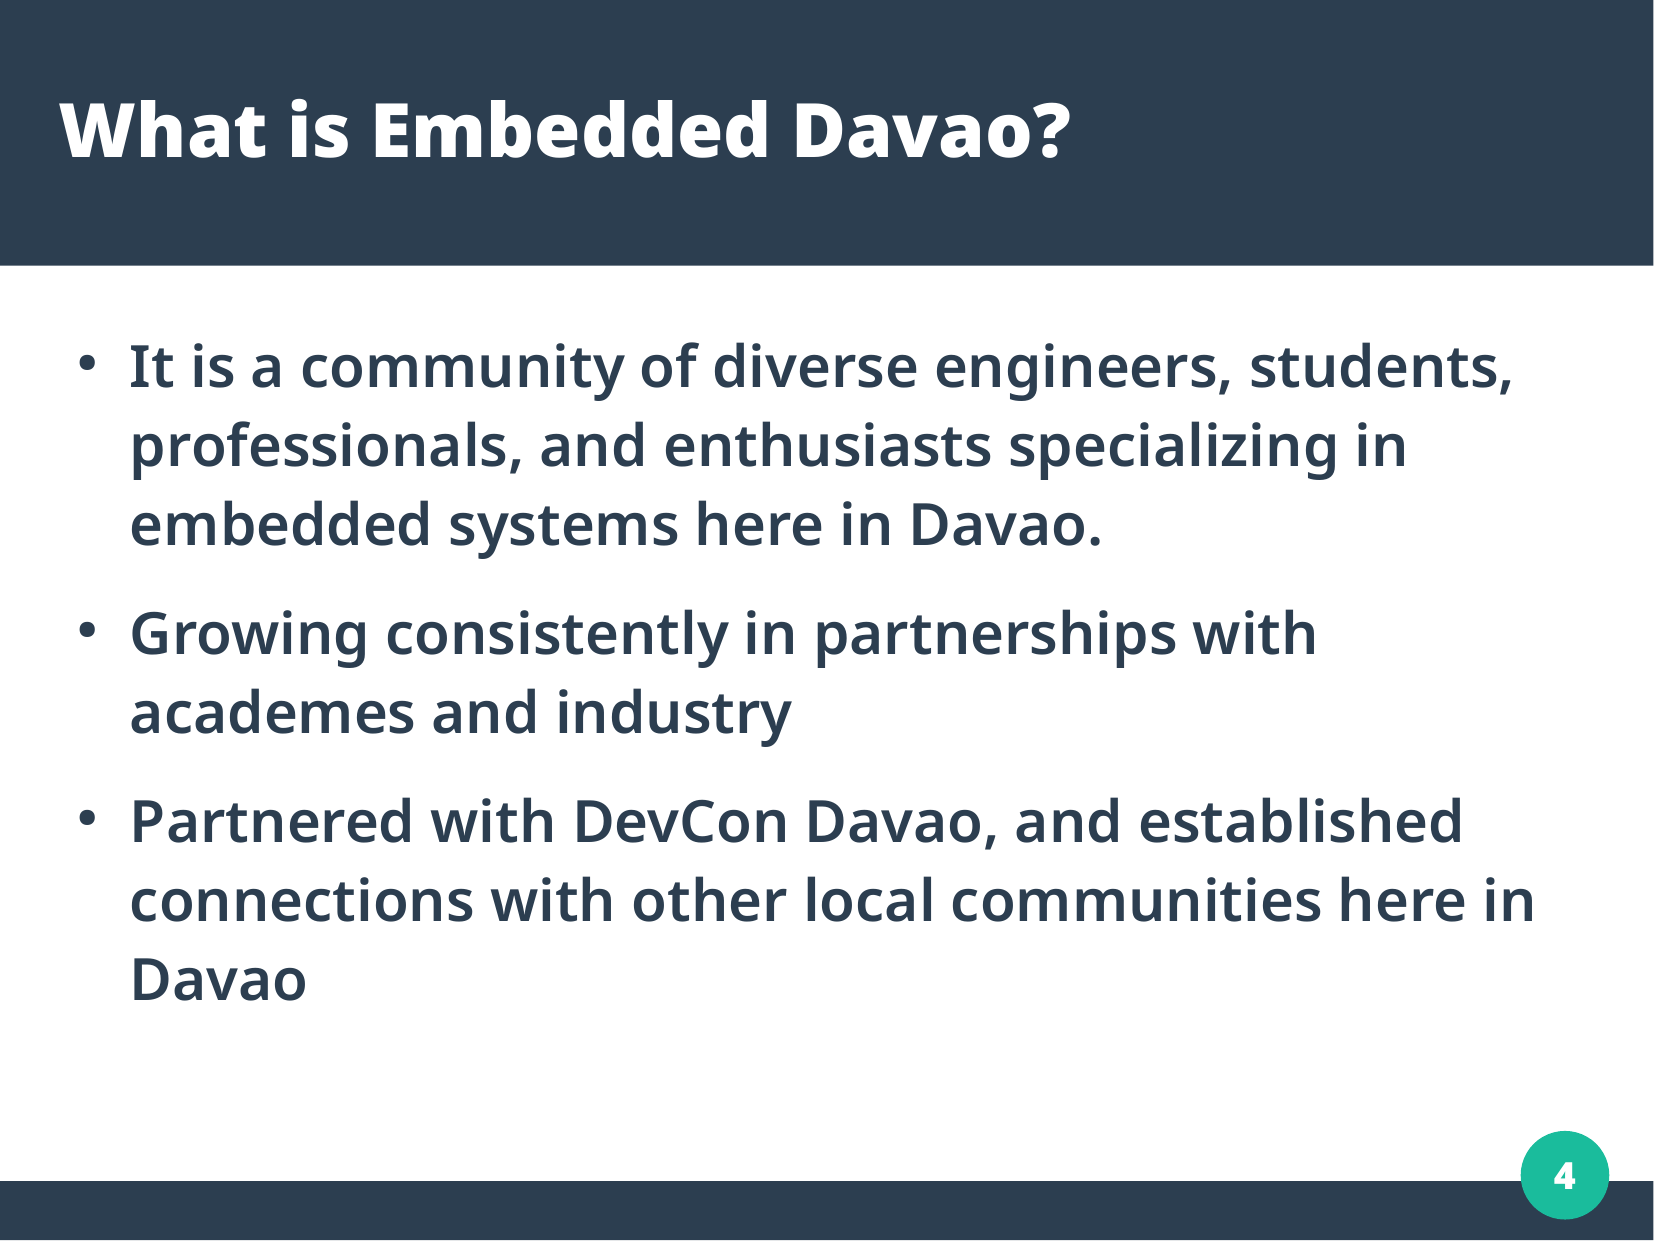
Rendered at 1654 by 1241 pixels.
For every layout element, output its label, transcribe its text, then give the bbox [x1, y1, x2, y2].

list It is a community of diverse engineers, students, professionals, and enthusiasts specializing in embedded systems here in Davao. Growing consistently in partnerships with academes and industry Partnered with DevCon Davao, and established connections with other local communities here in Davao [59, 324, 1595, 1152]
title What is Embedded Davao? [59, 49, 1595, 207]
